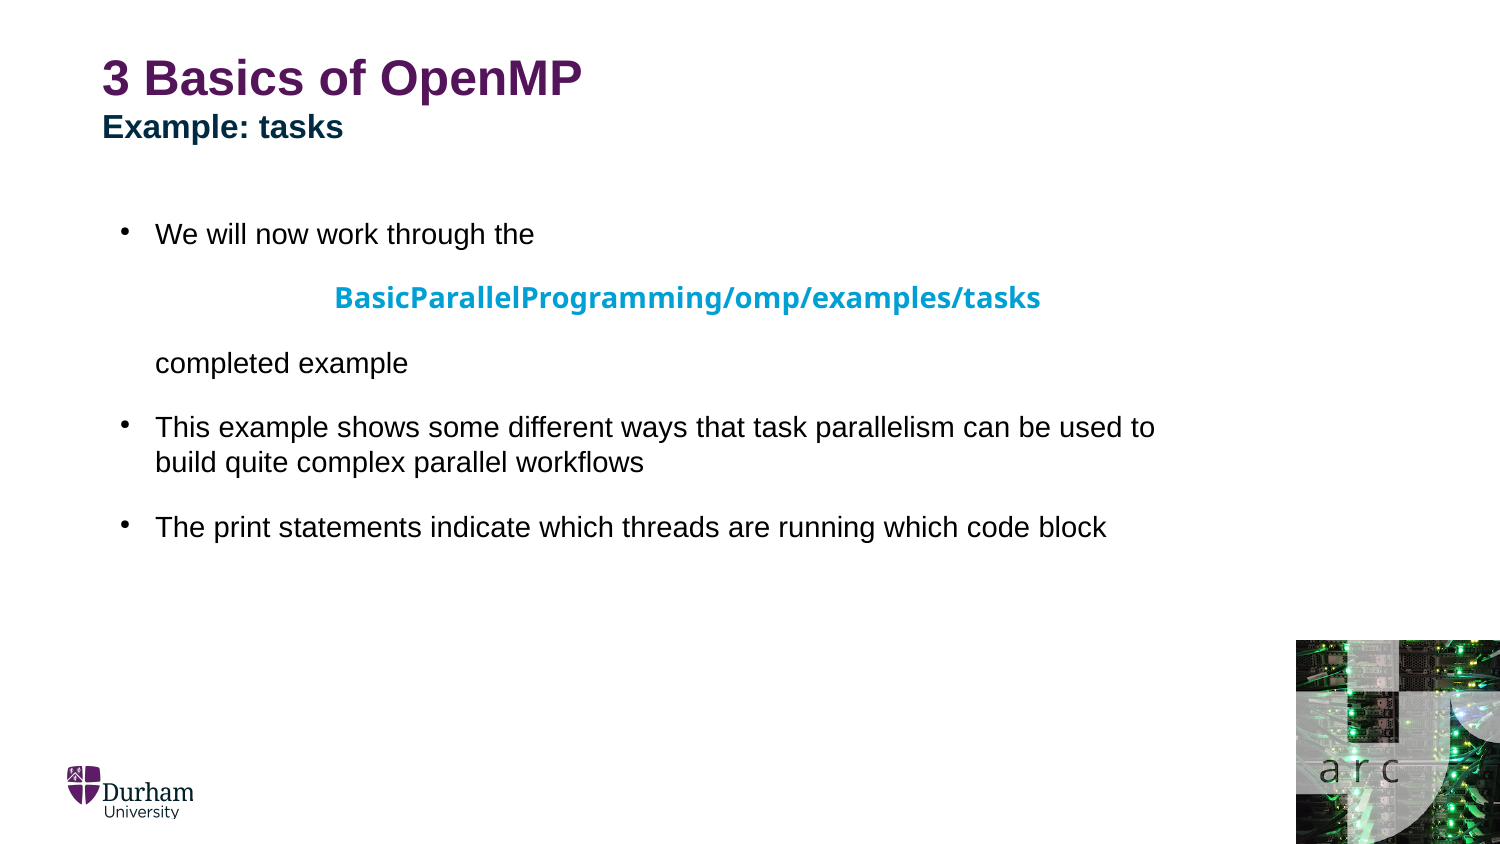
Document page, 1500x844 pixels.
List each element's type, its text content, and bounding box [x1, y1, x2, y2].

title 3 Basics of OpenMP Example: tasks [101, 45, 1399, 187]
picture [1296, 640, 1500, 844]
list We will now work through the BasicParallelProgramming/omp/examples/tasks completed example This example shows some different ways that task parallelism can be used to build quite complex parallel workflows The print statements indicate which threads are running which code block [101, 214, 1214, 349]
picture [67, 766, 193, 819]
